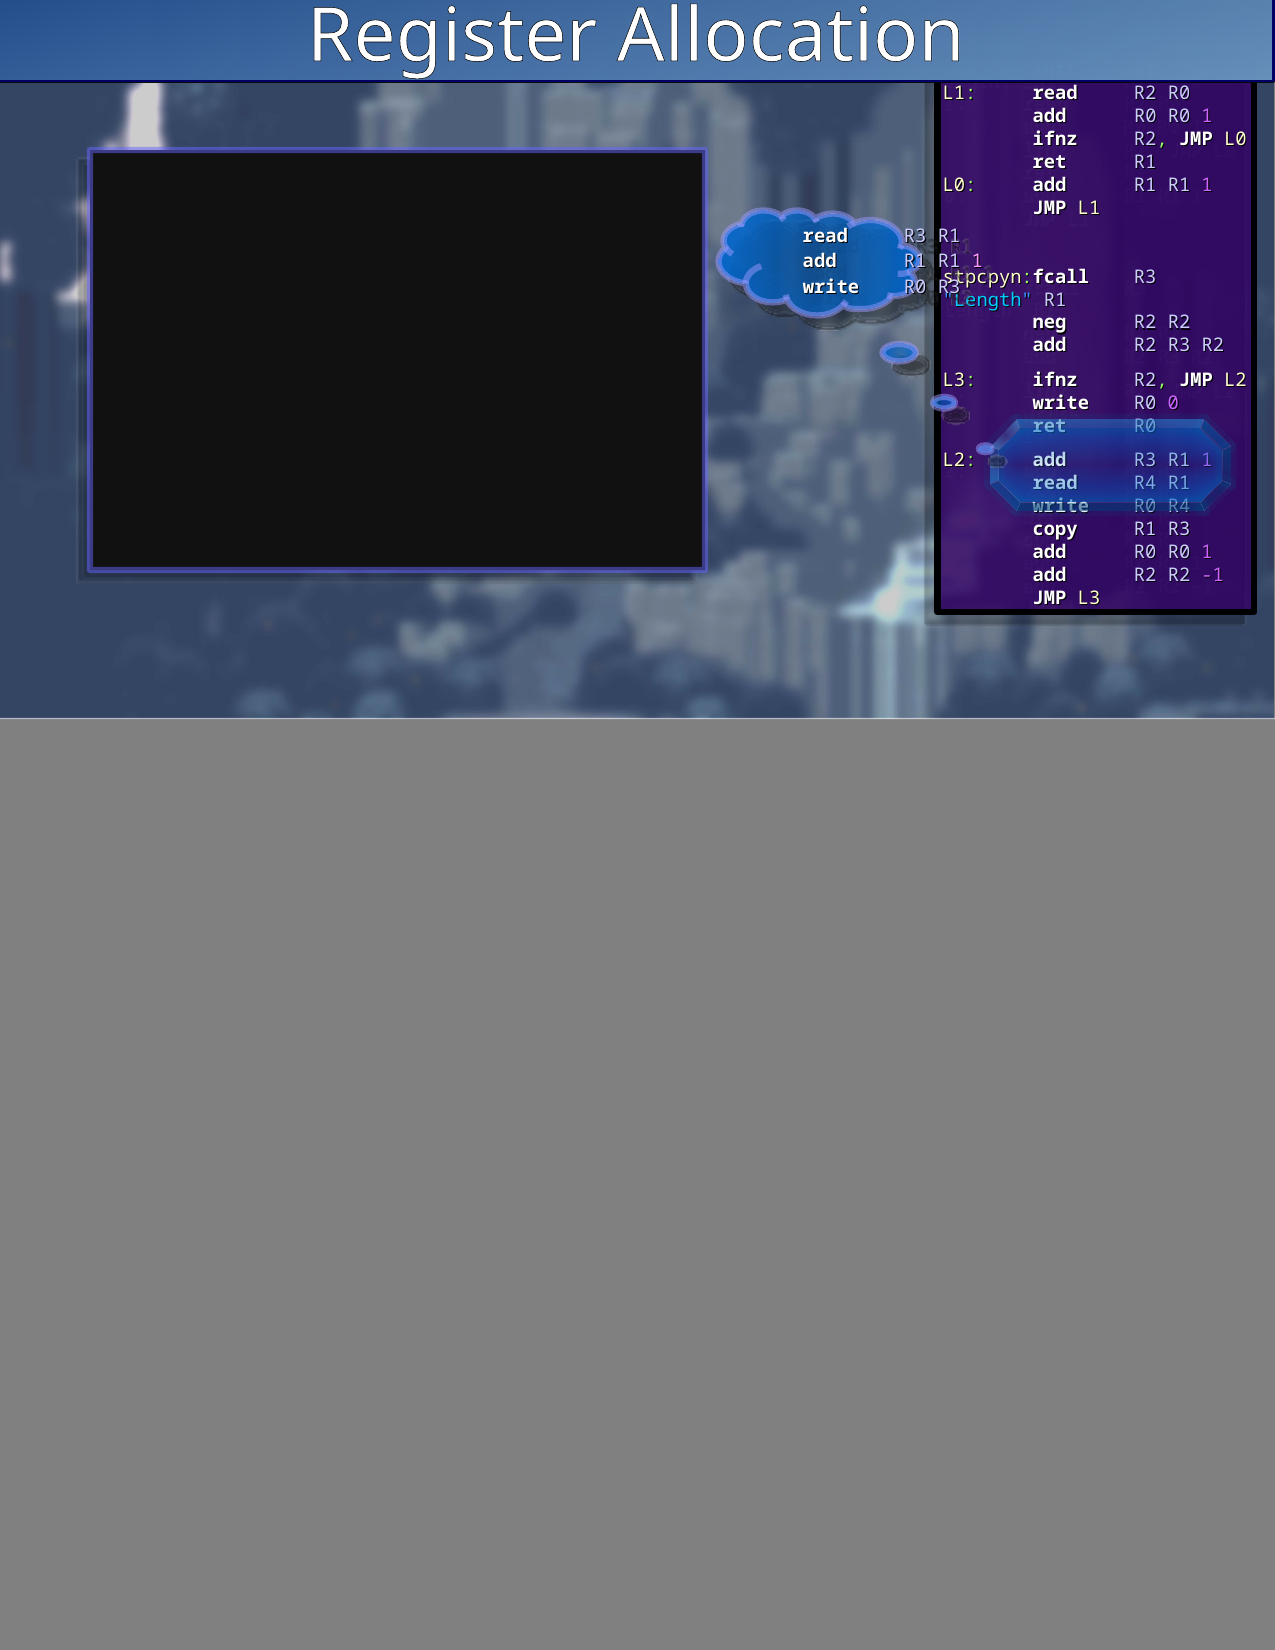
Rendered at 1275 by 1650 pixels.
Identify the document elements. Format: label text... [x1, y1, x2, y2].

picture [0, 83, 1274, 717]
title Register Allocation [0, 0, 1274, 82]
text_box Length: init R1 "" 0 L1: read R2 R0 add R0 R0 1 ifnz R2, JMP L0 ret R1 L0: add R1 R1 1 JMP L1 stpcpyn:fcall R3 "Length" R1 neg R2 R2 add R2 R3 R2 L3: ifnz R2, JMP L2 write R0 0 ret R0 L2: add R3 R1 1 read R4 R1 write R0 R4 copy R1 R3 add R0 R0 1 add R2 R2 -1 JMP L3 [937, 97, 1255, 571]
text_box [990, 420, 1231, 511]
text_box read R3 R1 add R1 R1 1 write R0 R3 [718, 210, 920, 316]
text_box [90, 150, 706, 571]
